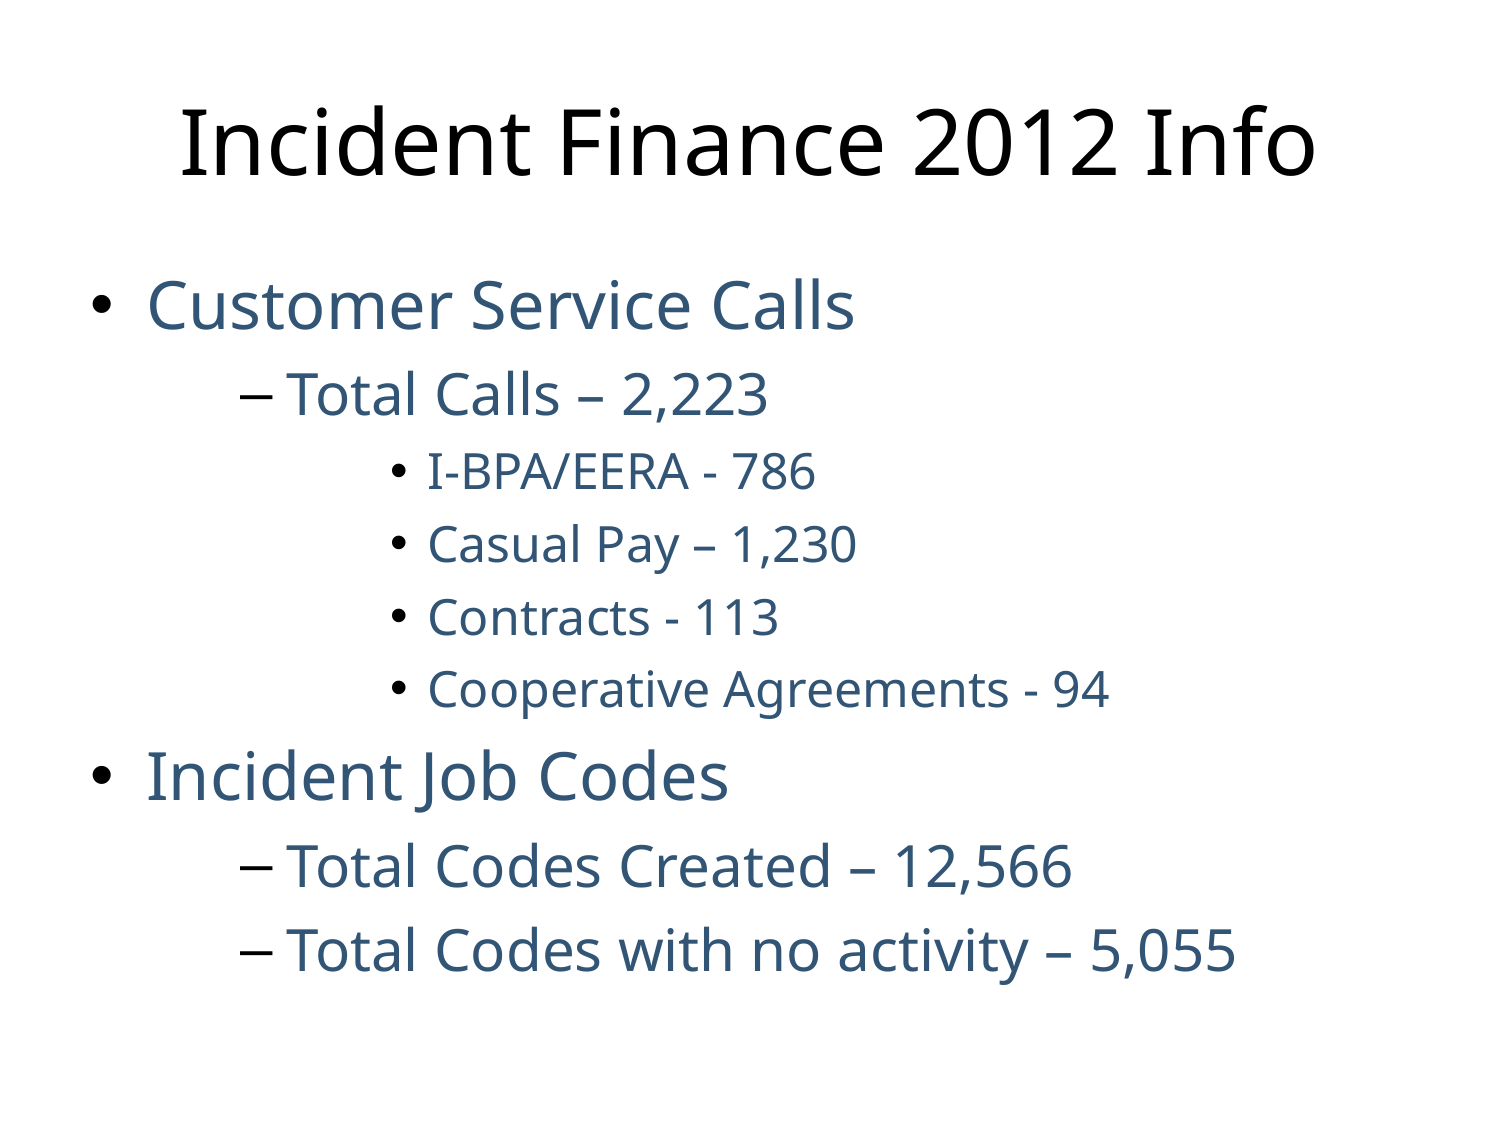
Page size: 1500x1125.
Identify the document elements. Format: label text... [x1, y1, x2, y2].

list Customer Service Calls Total Calls – 2,223 I-BPA/EERA - 786 Casual Pay – 1,230 Contracts - 113 Cooperative Agreements - 94 Incident Job Codes Total Codes Created – 12,566 Total Codes with no activity – 5,055 [75, 255, 1426, 1064]
title Incident Finance 2012 Info [75, 45, 1426, 233]
